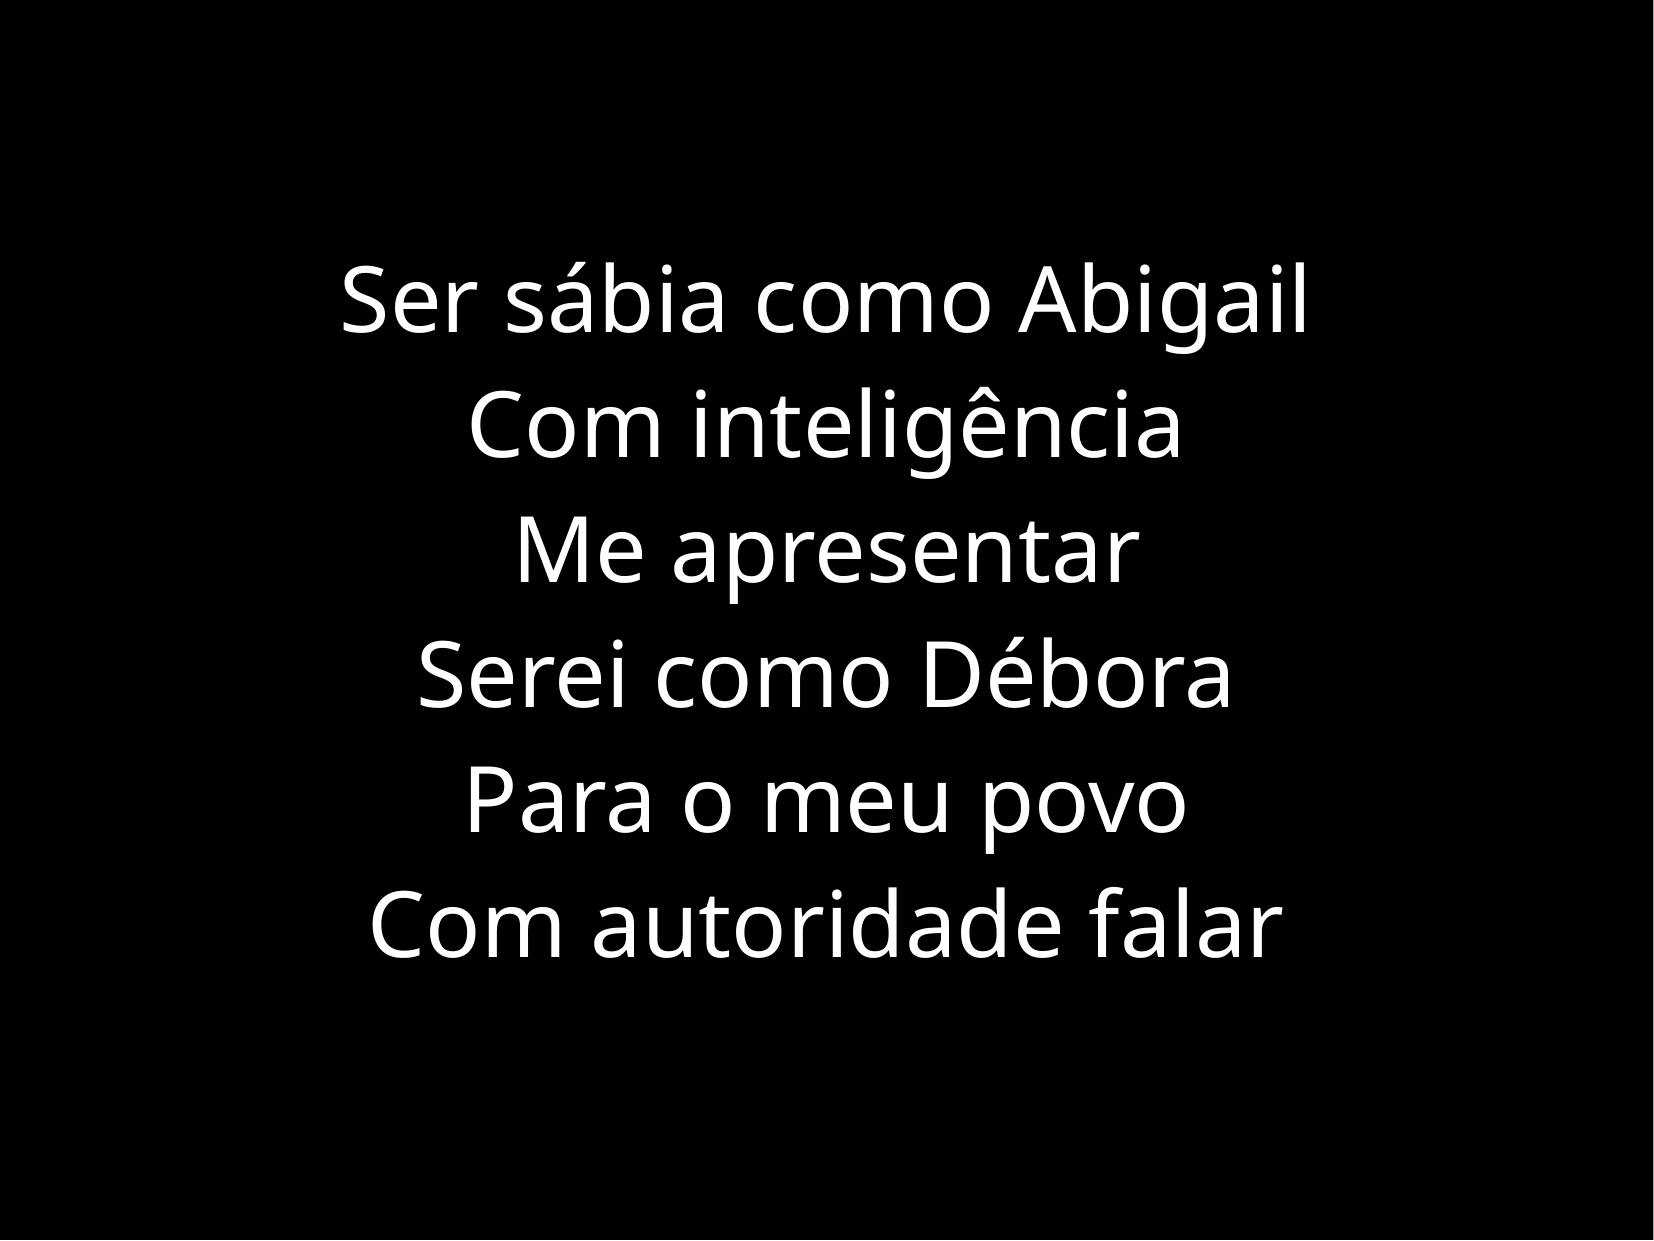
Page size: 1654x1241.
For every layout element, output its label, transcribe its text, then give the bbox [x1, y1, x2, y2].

subtitle Ser sábia como Abigail Com inteligência Me apresentar Serei como Débora Para o meu povo Com autoridade falar [82, 49, 1571, 1170]
